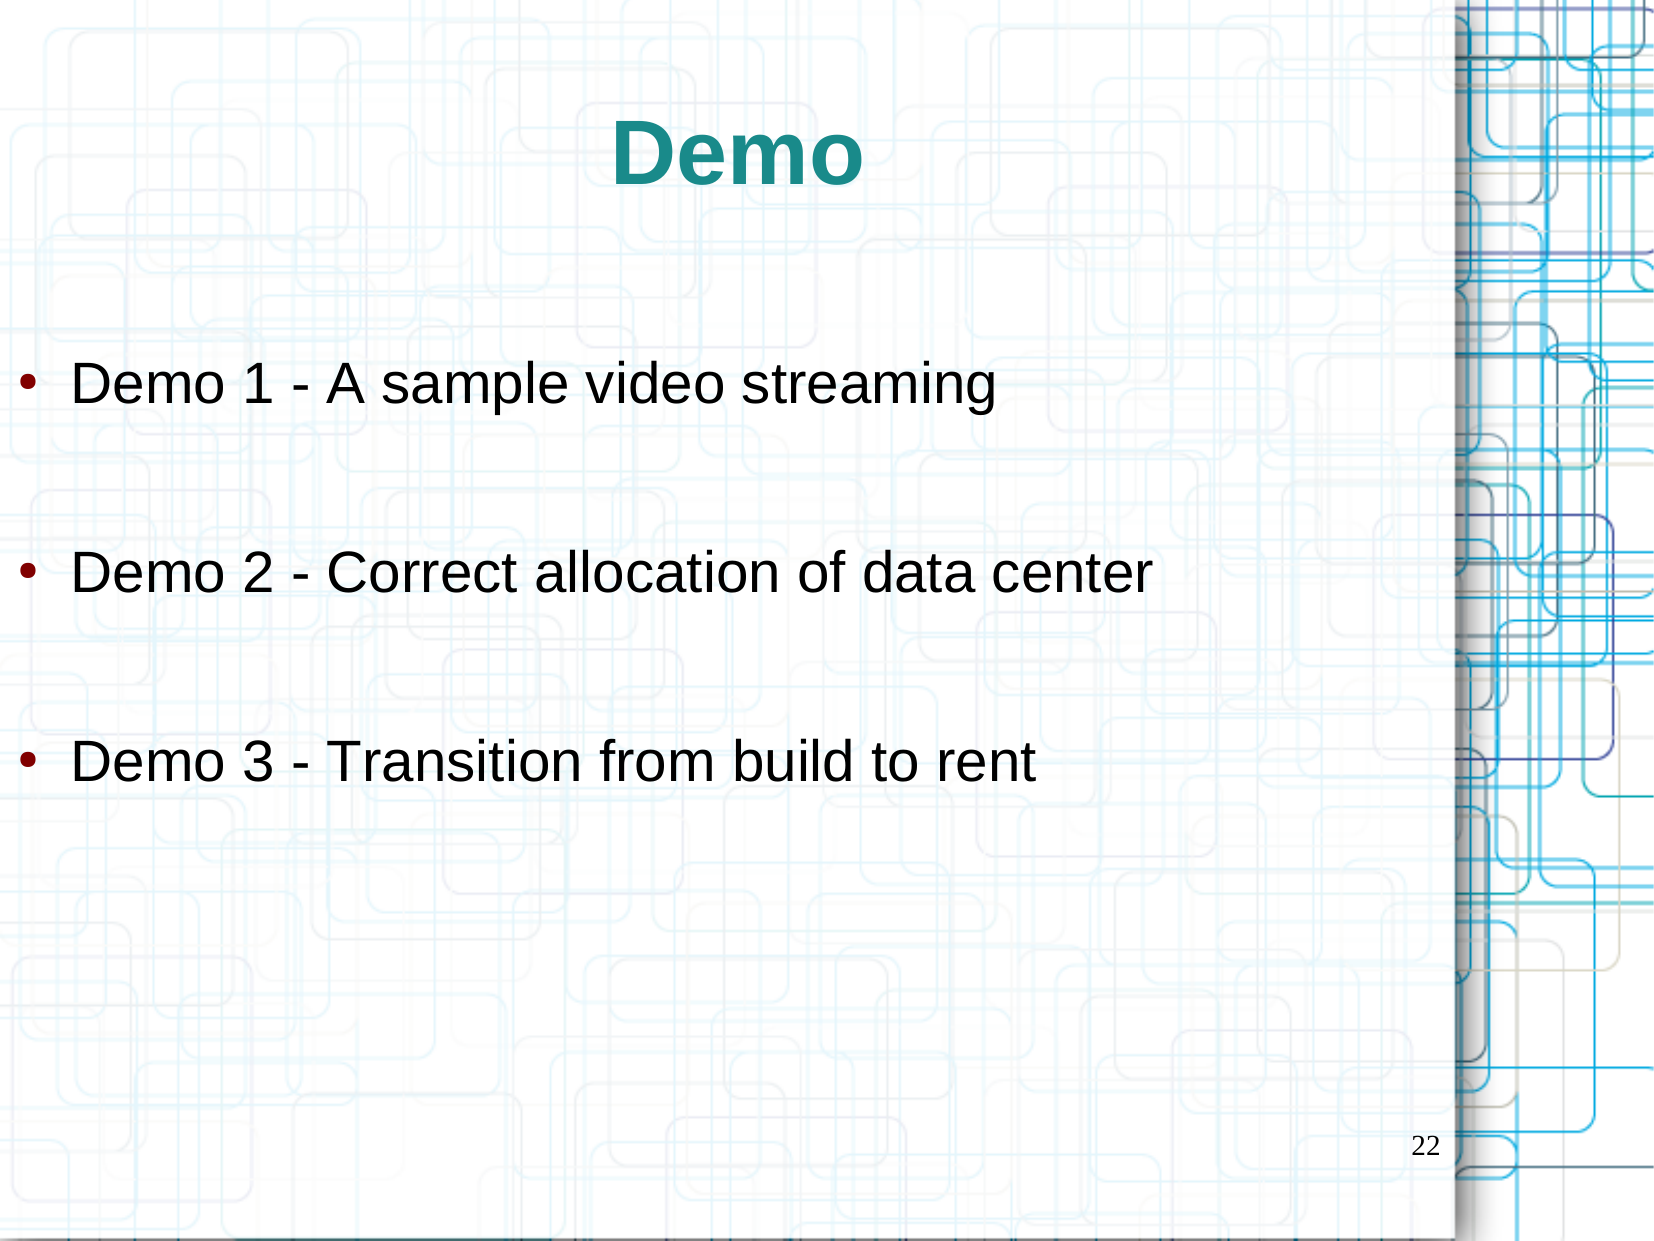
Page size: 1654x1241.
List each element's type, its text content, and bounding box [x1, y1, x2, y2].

title Demo [59, 49, 1418, 257]
list Demo 1 - A sample video streaming Demo 2 - Correct allocation of data center Demo 3 - Transition from build to rent [0, 350, 1456, 1133]
picture [0, 0, 1654, 1241]
